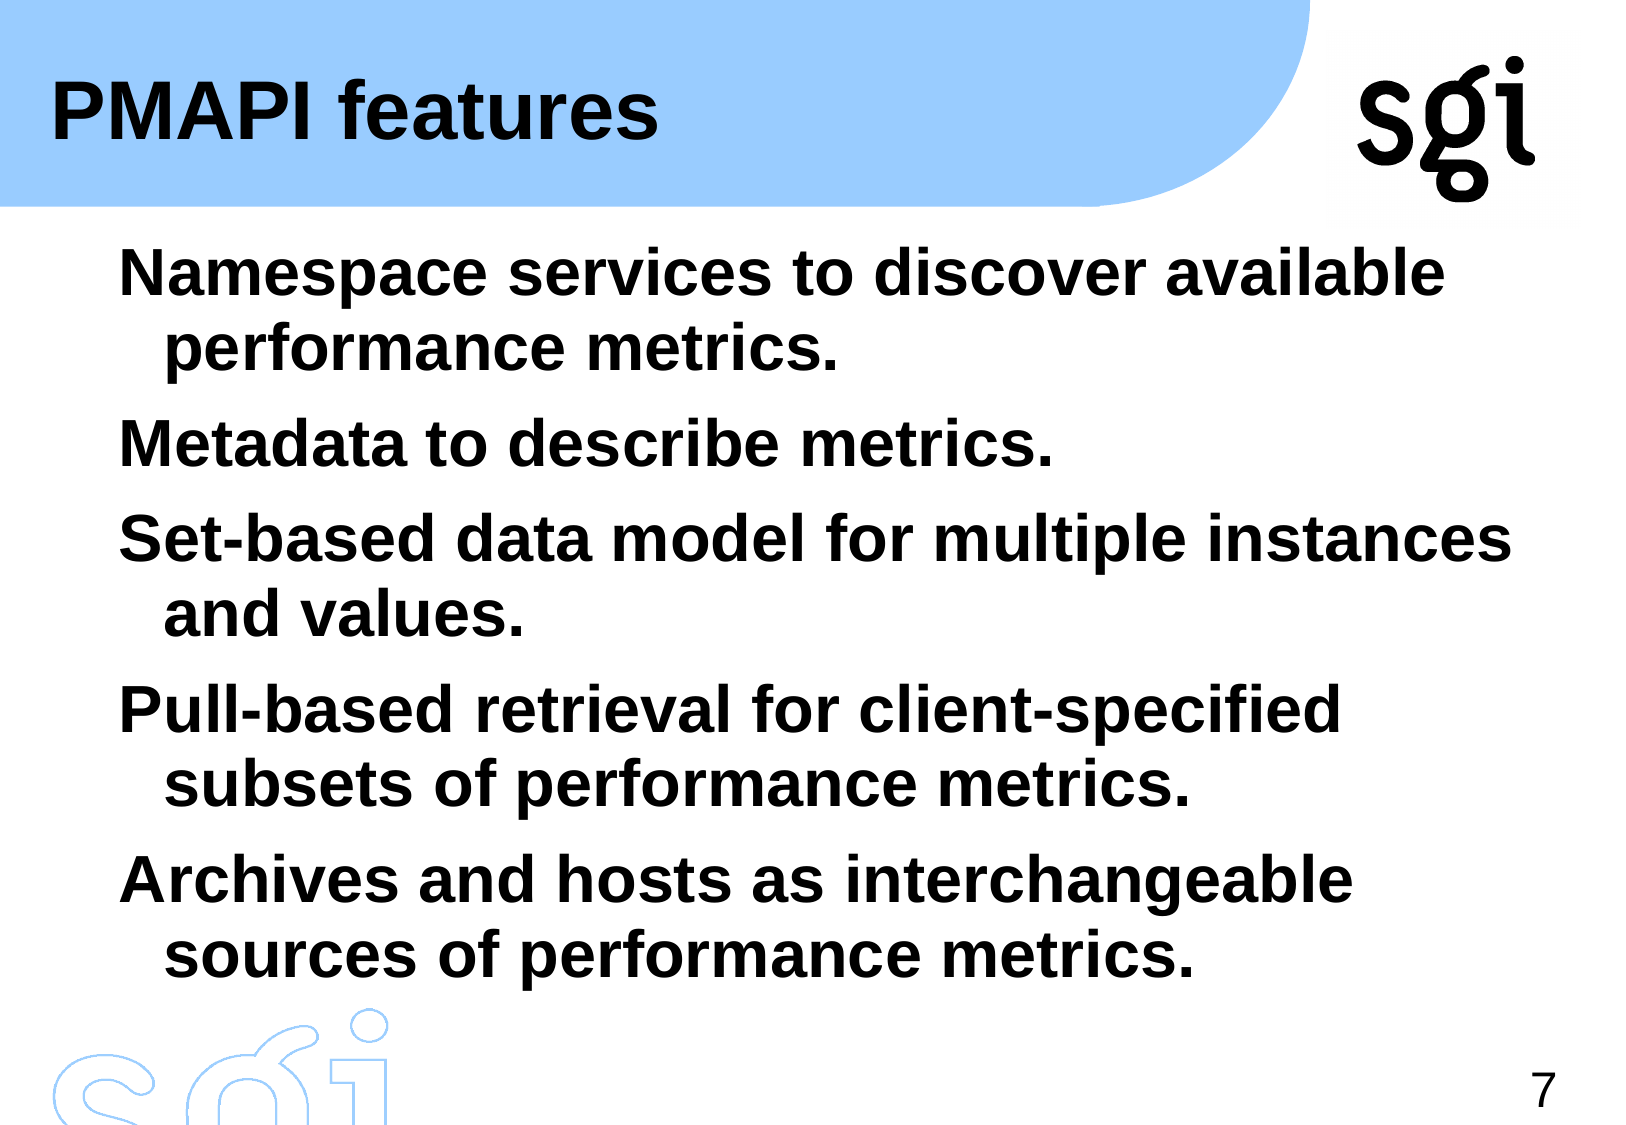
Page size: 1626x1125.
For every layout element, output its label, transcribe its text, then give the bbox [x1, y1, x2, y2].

title PMAPI features [36, 33, 1318, 199]
list Namespace services to discover available performance metrics. Metadata to describe metrics. Set-based data model for multiple instances and values. Pull-based retrieval for client-specified subsets of performance metrics. Archives and hosts as interchangeable sources of performance metrics. [87, 228, 1538, 1046]
